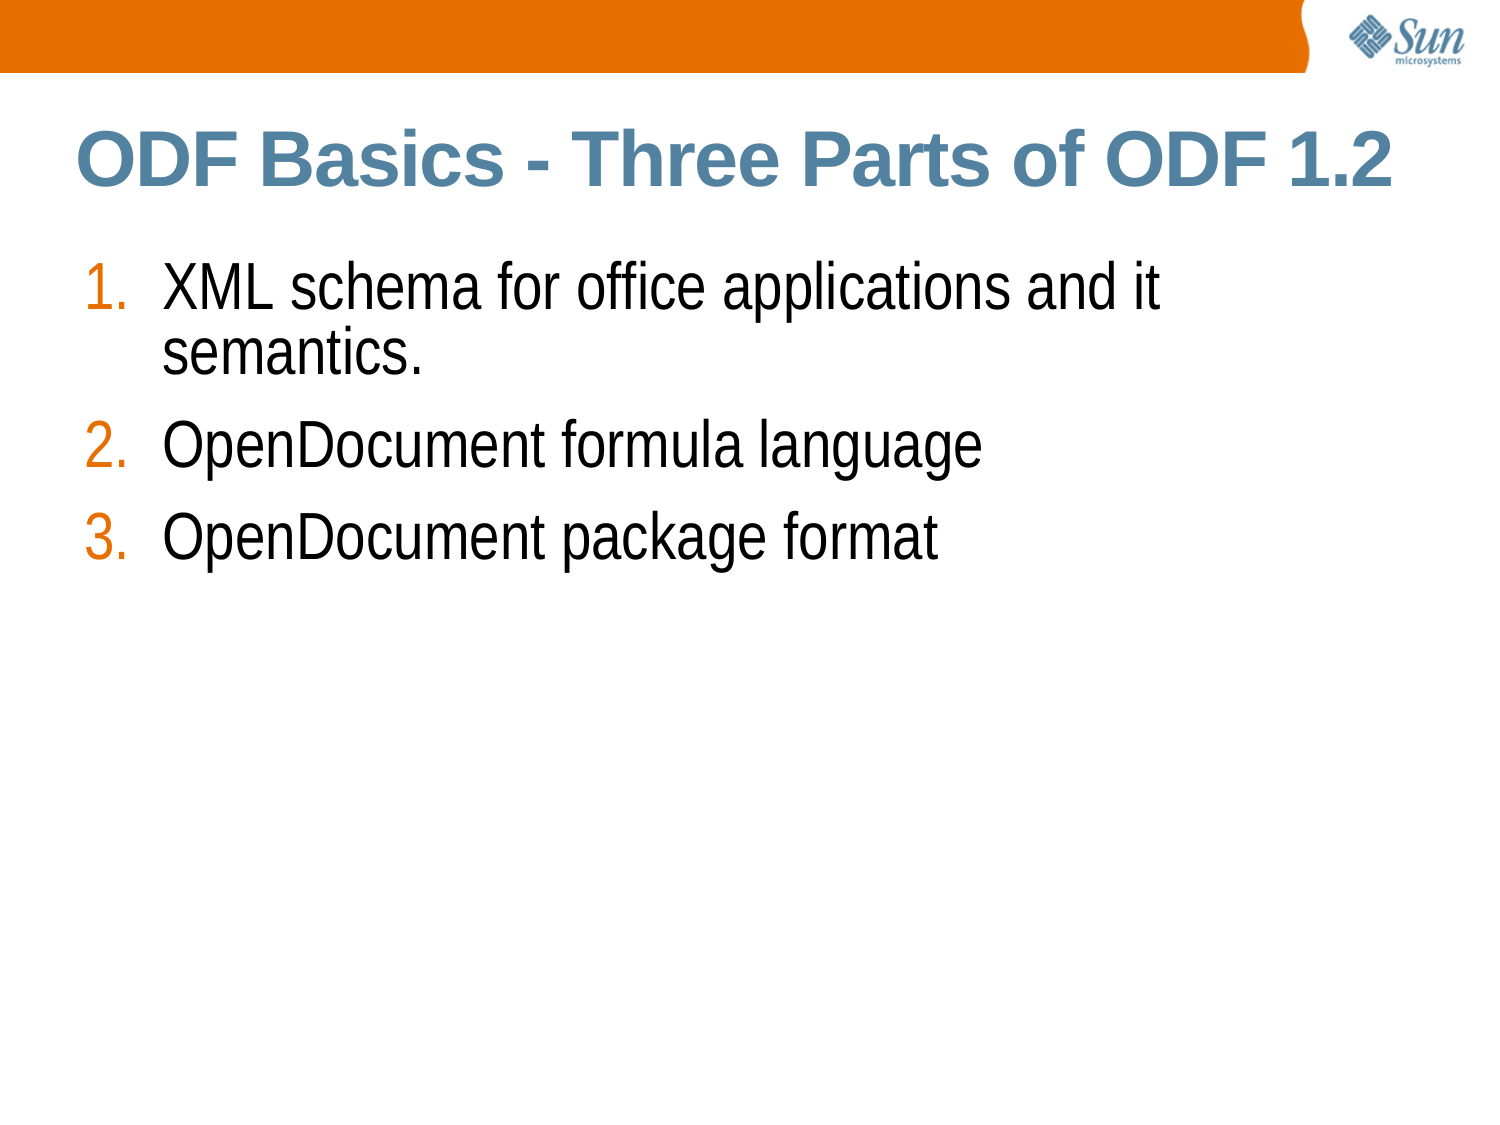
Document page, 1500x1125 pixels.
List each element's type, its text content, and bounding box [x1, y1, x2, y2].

list XML schema for office applications and it semantics. OpenDocument formula language OpenDocument package format [64, 257, 1402, 1017]
picture [0, 0, 1500, 73]
title ODF Basics - Three Parts of ODF 1.2 [75, 123, 1437, 227]
